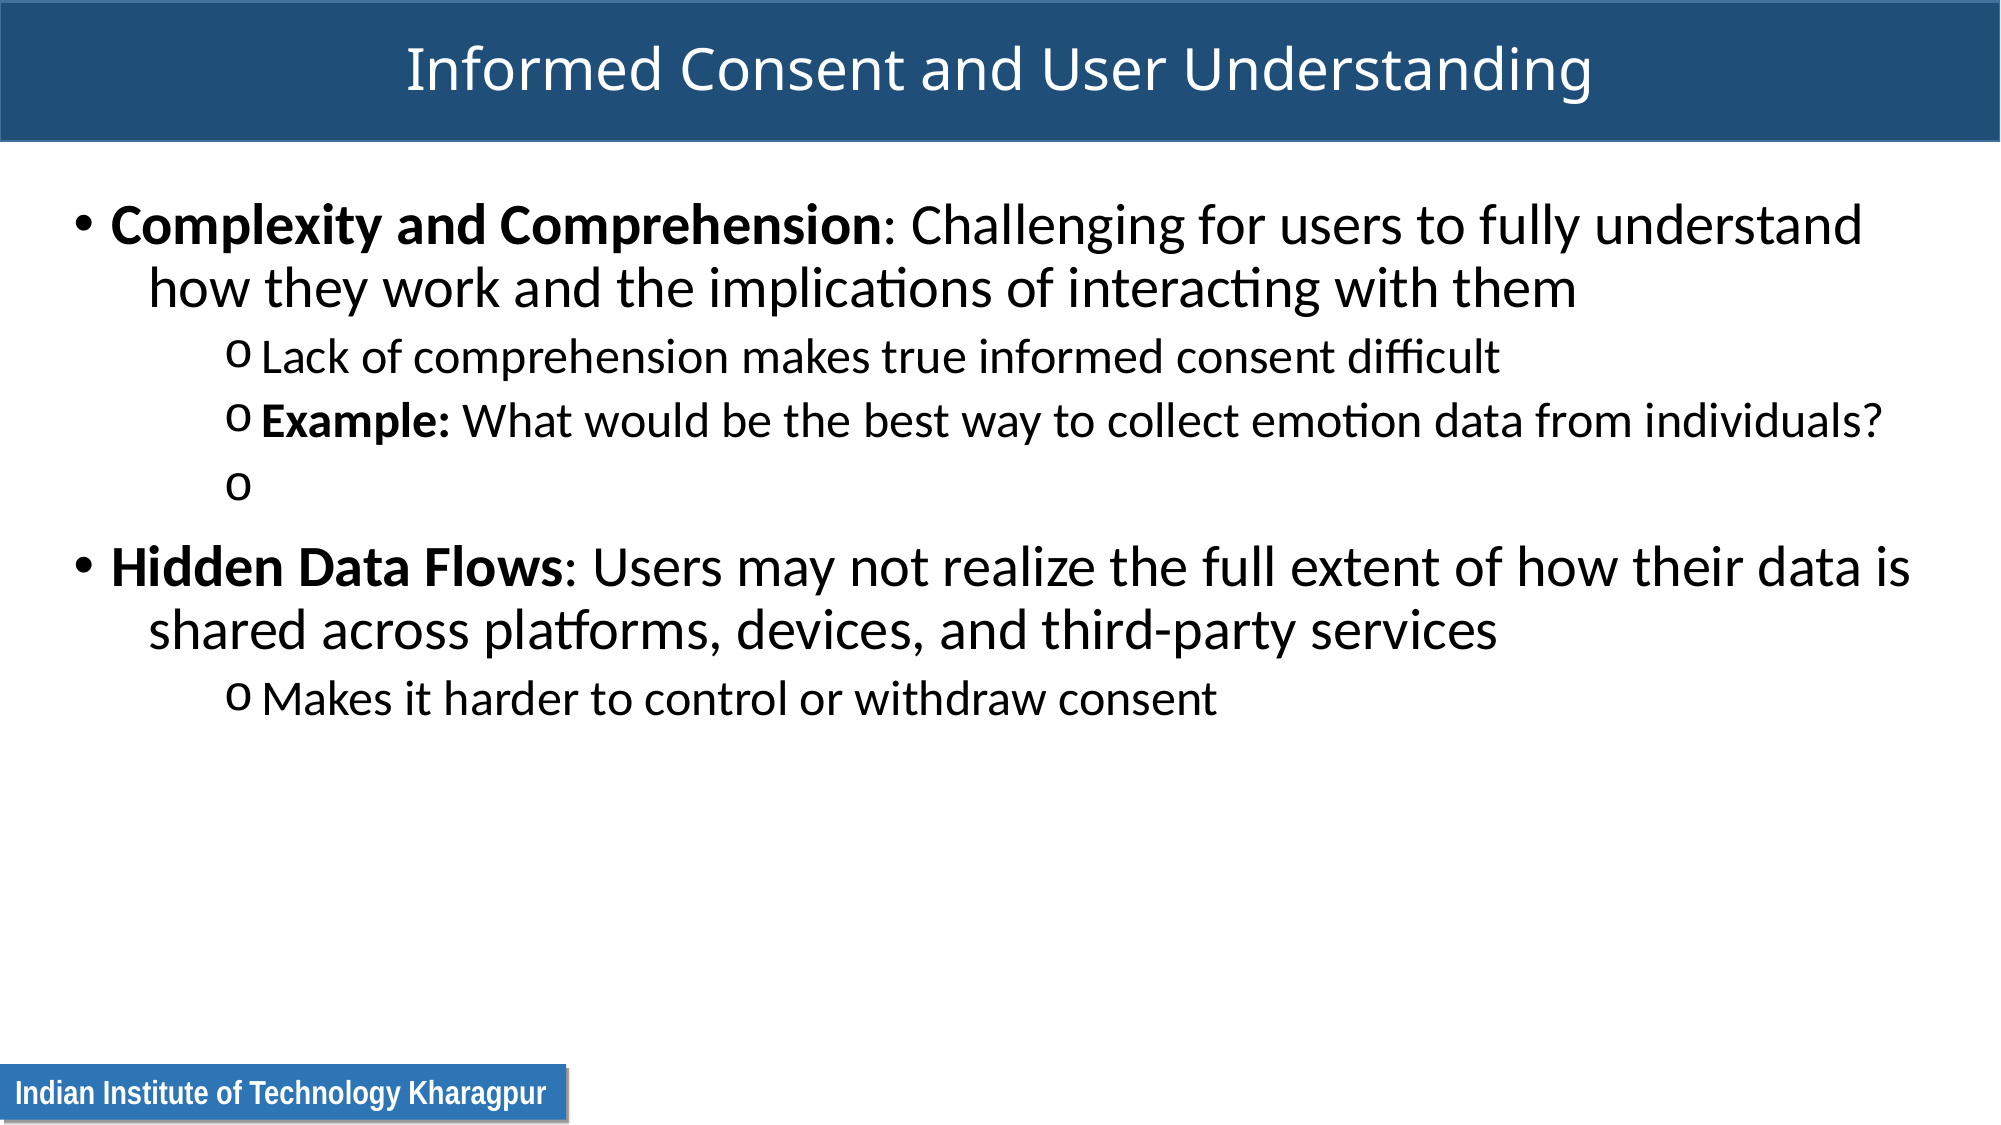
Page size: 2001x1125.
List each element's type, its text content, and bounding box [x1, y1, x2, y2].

list Complexity and Comprehension: Challenging for users to fully understand how they work and the implications of interacting with them Lack of comprehension makes true informed consent difficult Example: What would be the best way to collect emotion data from individuals? Hidden Data Flows: Users may not realize the full extent of how their data is shared across platforms, devices, and third-party services Makes it harder to control or withdraw consent [58, 186, 1954, 1065]
title Informed Consent and User Understanding [0, 1, 2000, 141]
